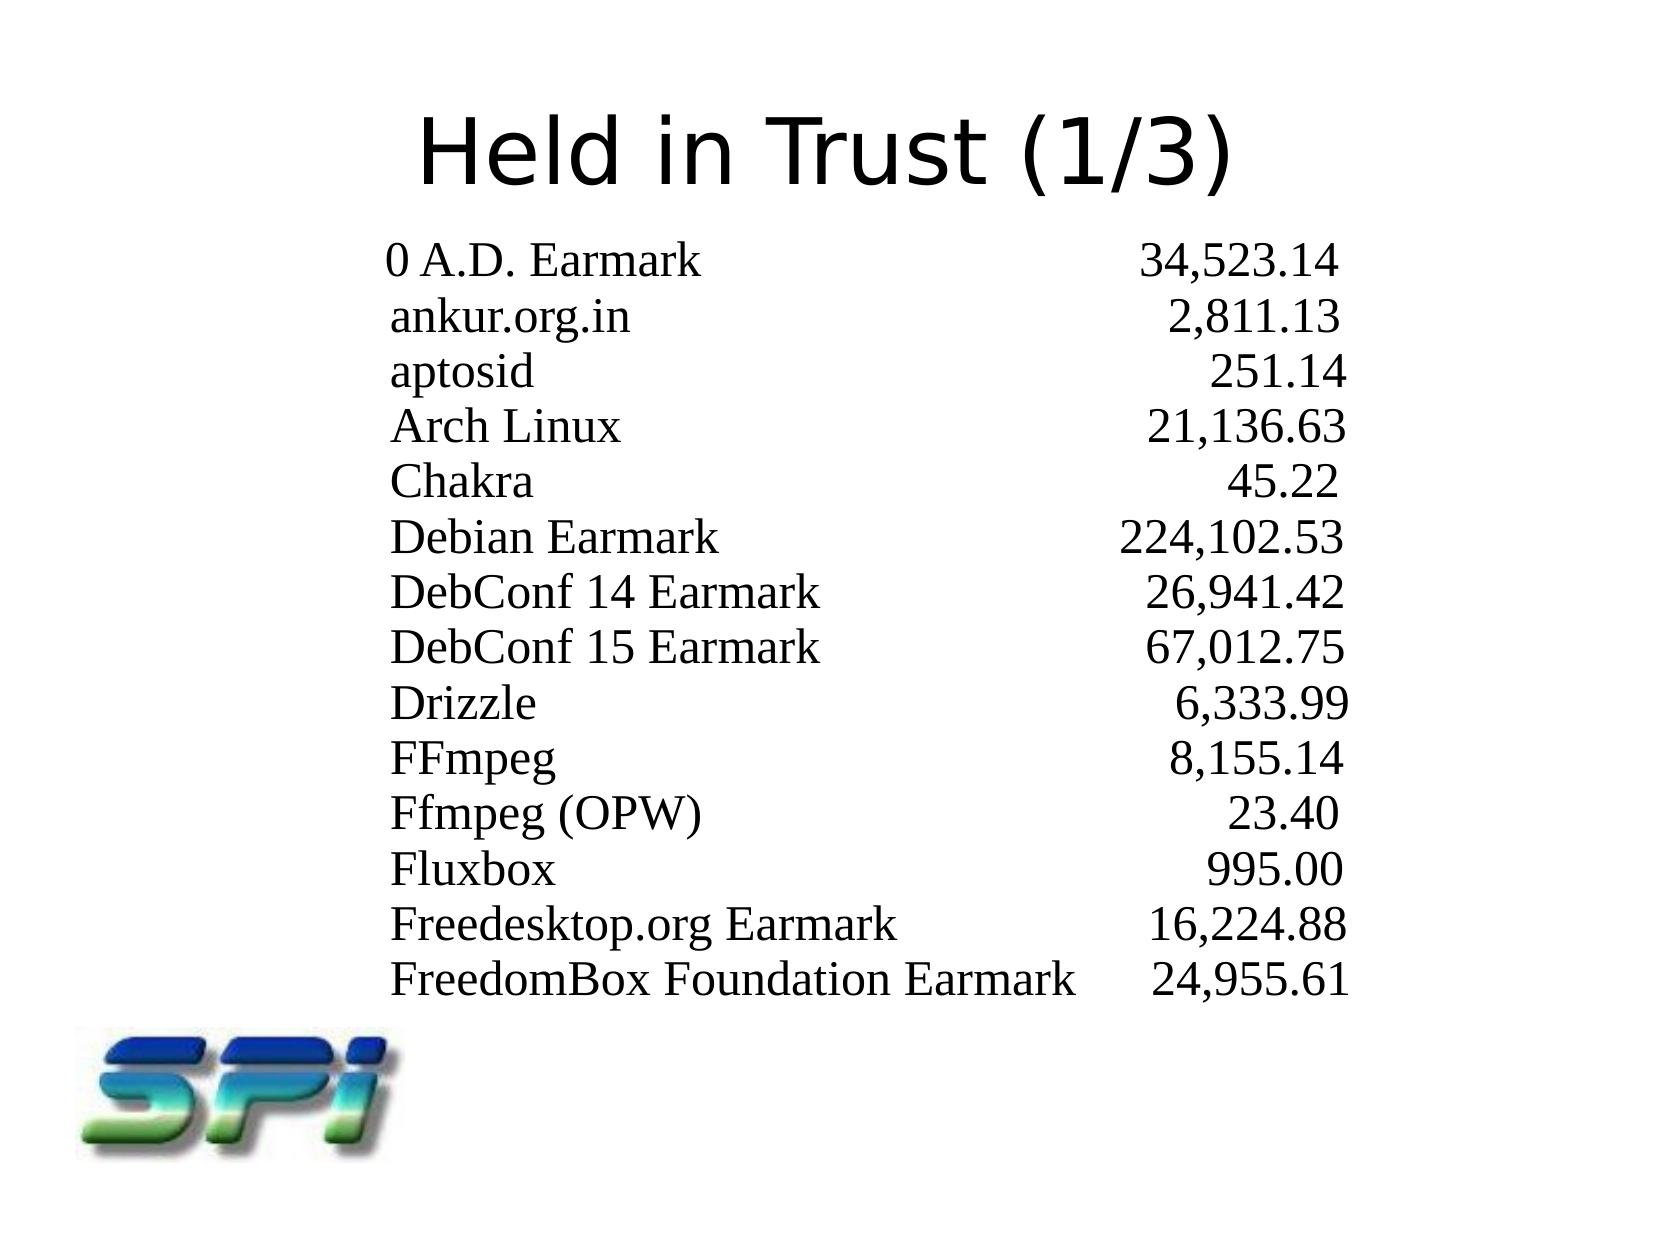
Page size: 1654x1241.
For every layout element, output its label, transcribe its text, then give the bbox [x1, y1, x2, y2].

picture [75, 1027, 405, 1163]
text_box 0 A.D. Earmark 34,523.14 ankur.org.in 2,811.13 aptosid 251.14 Arch Linux 21,136.63 Chakra 45.22 Debian Earmark 224,102.53 DebConf 14 Earmark 26,941.42 DebConf 15 Earmark 67,012.75 Drizzle 6,333.99 FFmpeg 8,155.14 Ffmpeg (OPW) 23.40 Fluxbox 995.00 Freedesktop.org Earmark 16,224.88 FreedomBox Foundation Earmark 24,955.61 [262, 257, 1366, 1069]
title Held in Trust (1/3) [82, 49, 1571, 257]
